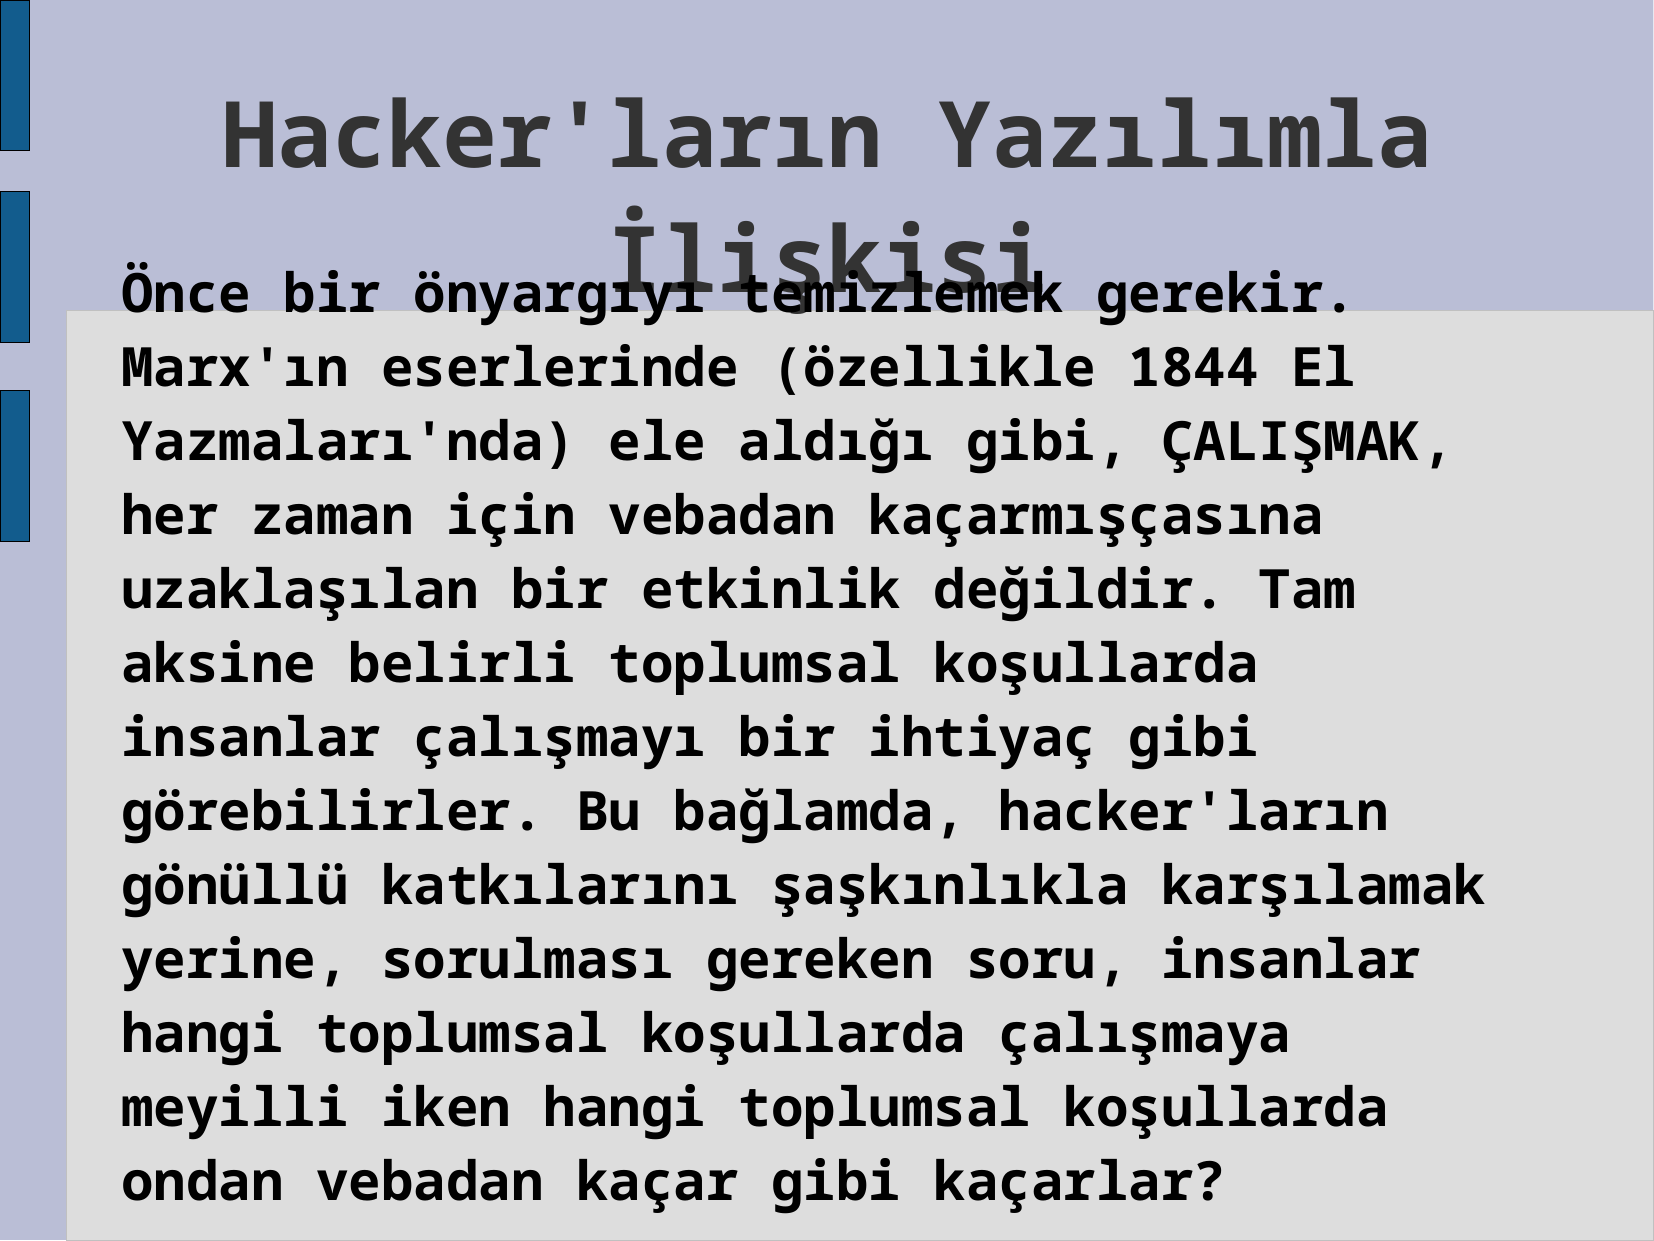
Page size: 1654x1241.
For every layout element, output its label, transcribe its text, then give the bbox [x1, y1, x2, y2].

title Hacker'ların Yazılımla İlişkisi [121, 88, 1534, 301]
subtitle Önce bir önyargıyı temizlemek gerekir. Marx'ın eserlerinde (özellikle 1844 El Yazmaları'nda) ele aldığı gibi, ÇALIŞMAK, her zaman için vebadan kaçarmışçasına uzaklaşılan bir etkinlik değildir. Tam aksine belirli toplumsal koşullarda insanlar çalışmayı bir ihtiyaç gibi görebilirler. Bu bağlamda, hacker'ların gönüllü katkılarını şaşkınlıkla karşılamak yerine, sorulması gereken soru, insanlar hangi toplumsal koşullarda çalışmaya meyilli iken hangi toplumsal koşullarda ondan vebadan kaçar gibi kaçarlar? [121, 327, 1534, 1144]
